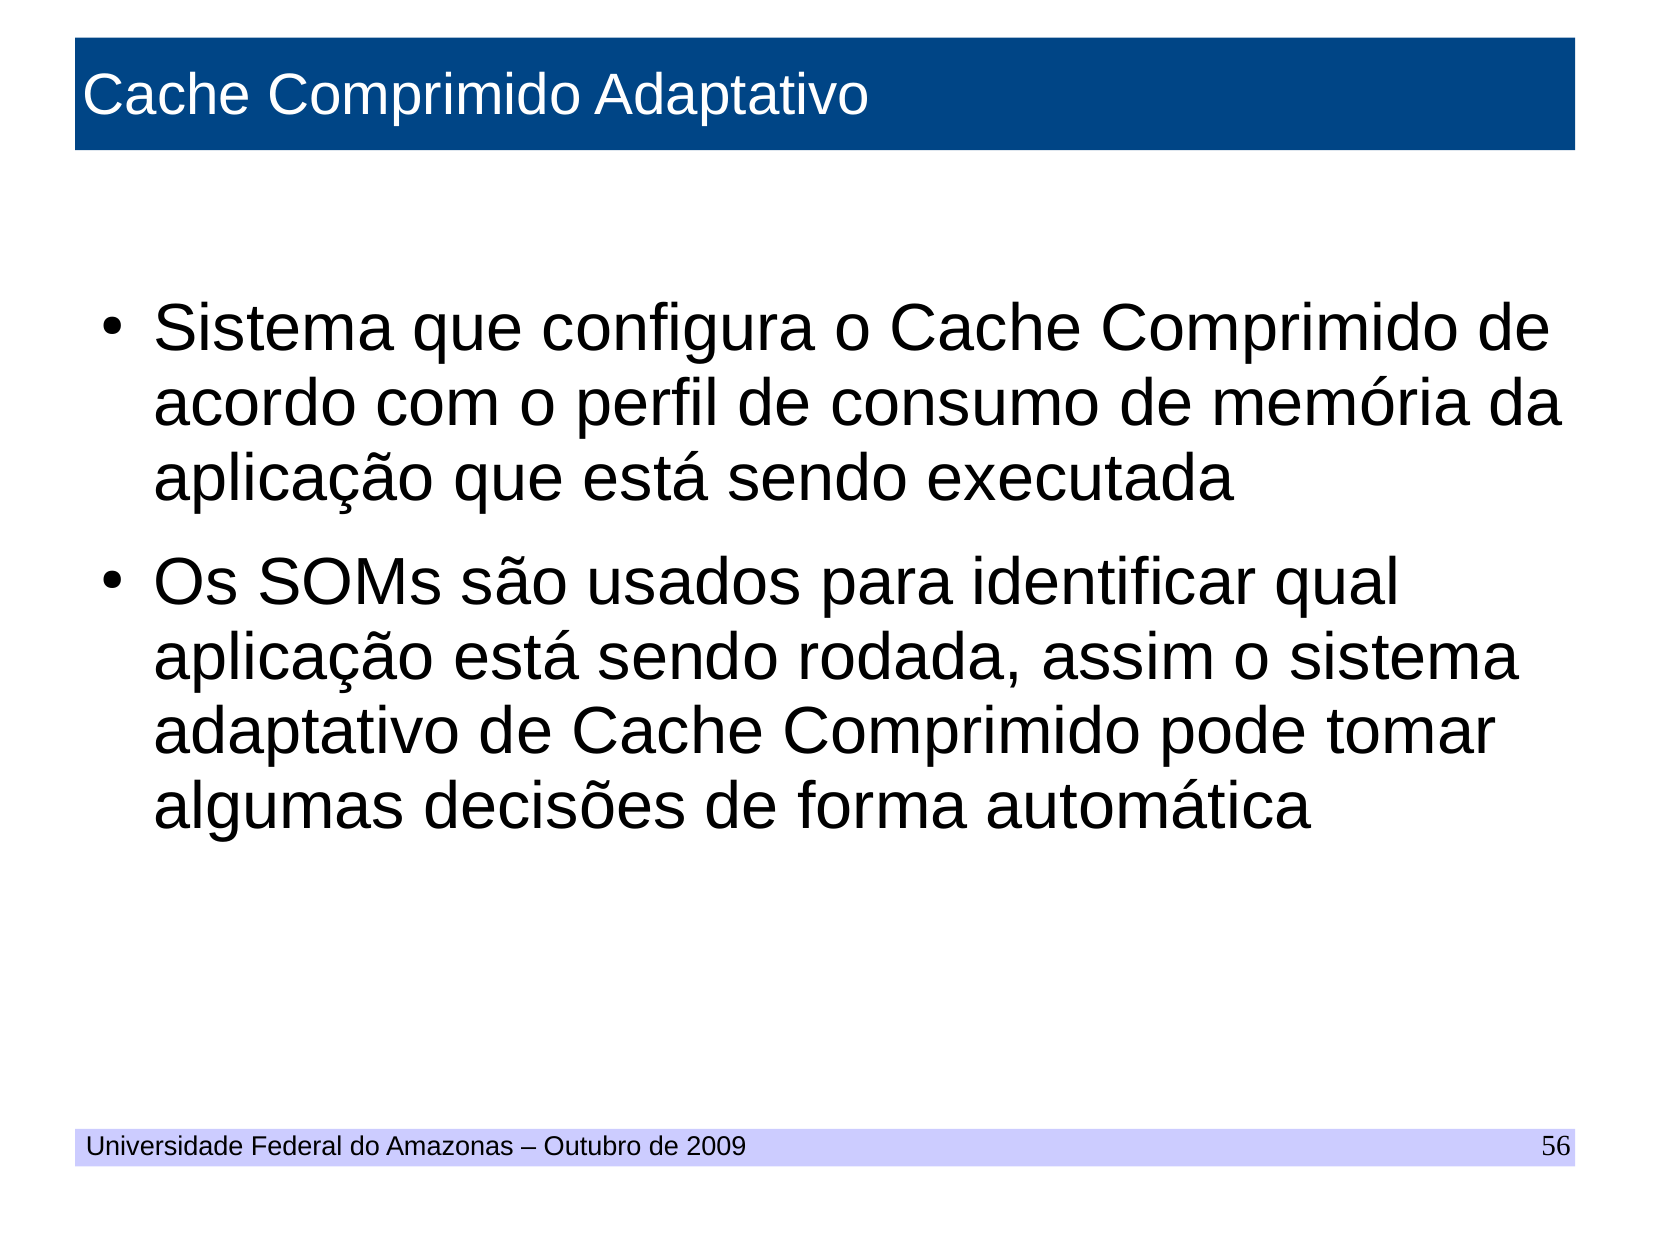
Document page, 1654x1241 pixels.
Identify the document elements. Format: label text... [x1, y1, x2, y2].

list Sistema que configura o Cache Comprimido de acordo com o perfil de consumo de memória da aplicação que está sendo executada Os SOMs são usados para identificar qual aplicação está sendo rodada, assim o sistema adaptativo de Cache Comprimido pode tomar algumas decisões de forma automática [82, 290, 1571, 1094]
title Cache Comprimido Adaptativo [82, 43, 1571, 145]
